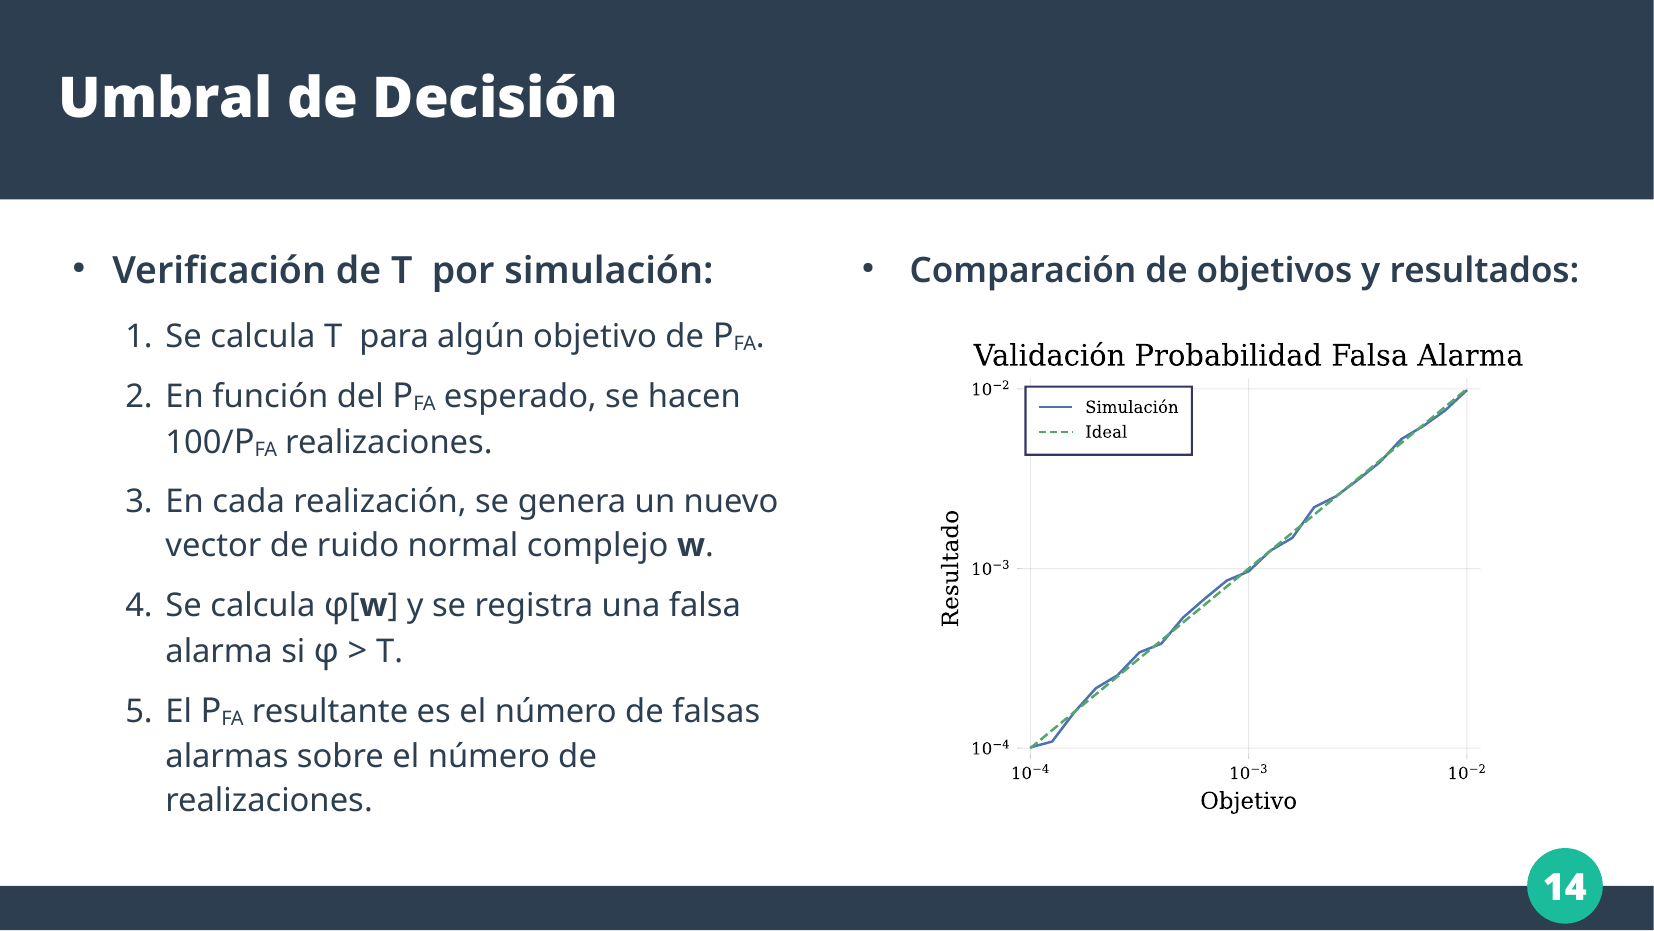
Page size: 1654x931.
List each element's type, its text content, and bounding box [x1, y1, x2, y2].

list Comparación de objetivos y resultados: [845, 245, 1596, 338]
list Verificación de T por simulación: Se calcula T para algún objetivo de PFA. En función del PFA esperado, se hacen 100/PFA realizaciones. En cada realización, se genera un nuevo vector de ruido normal complejo w. Se calcula φ[w] y se registra una falsa alarma si φ > T. El PFA resultante es el número de falsas alarmas sobre el número de realizaciones. [59, 243, 809, 826]
picture [933, 338, 1532, 826]
title Umbral de Decisión [59, 37, 1595, 155]
